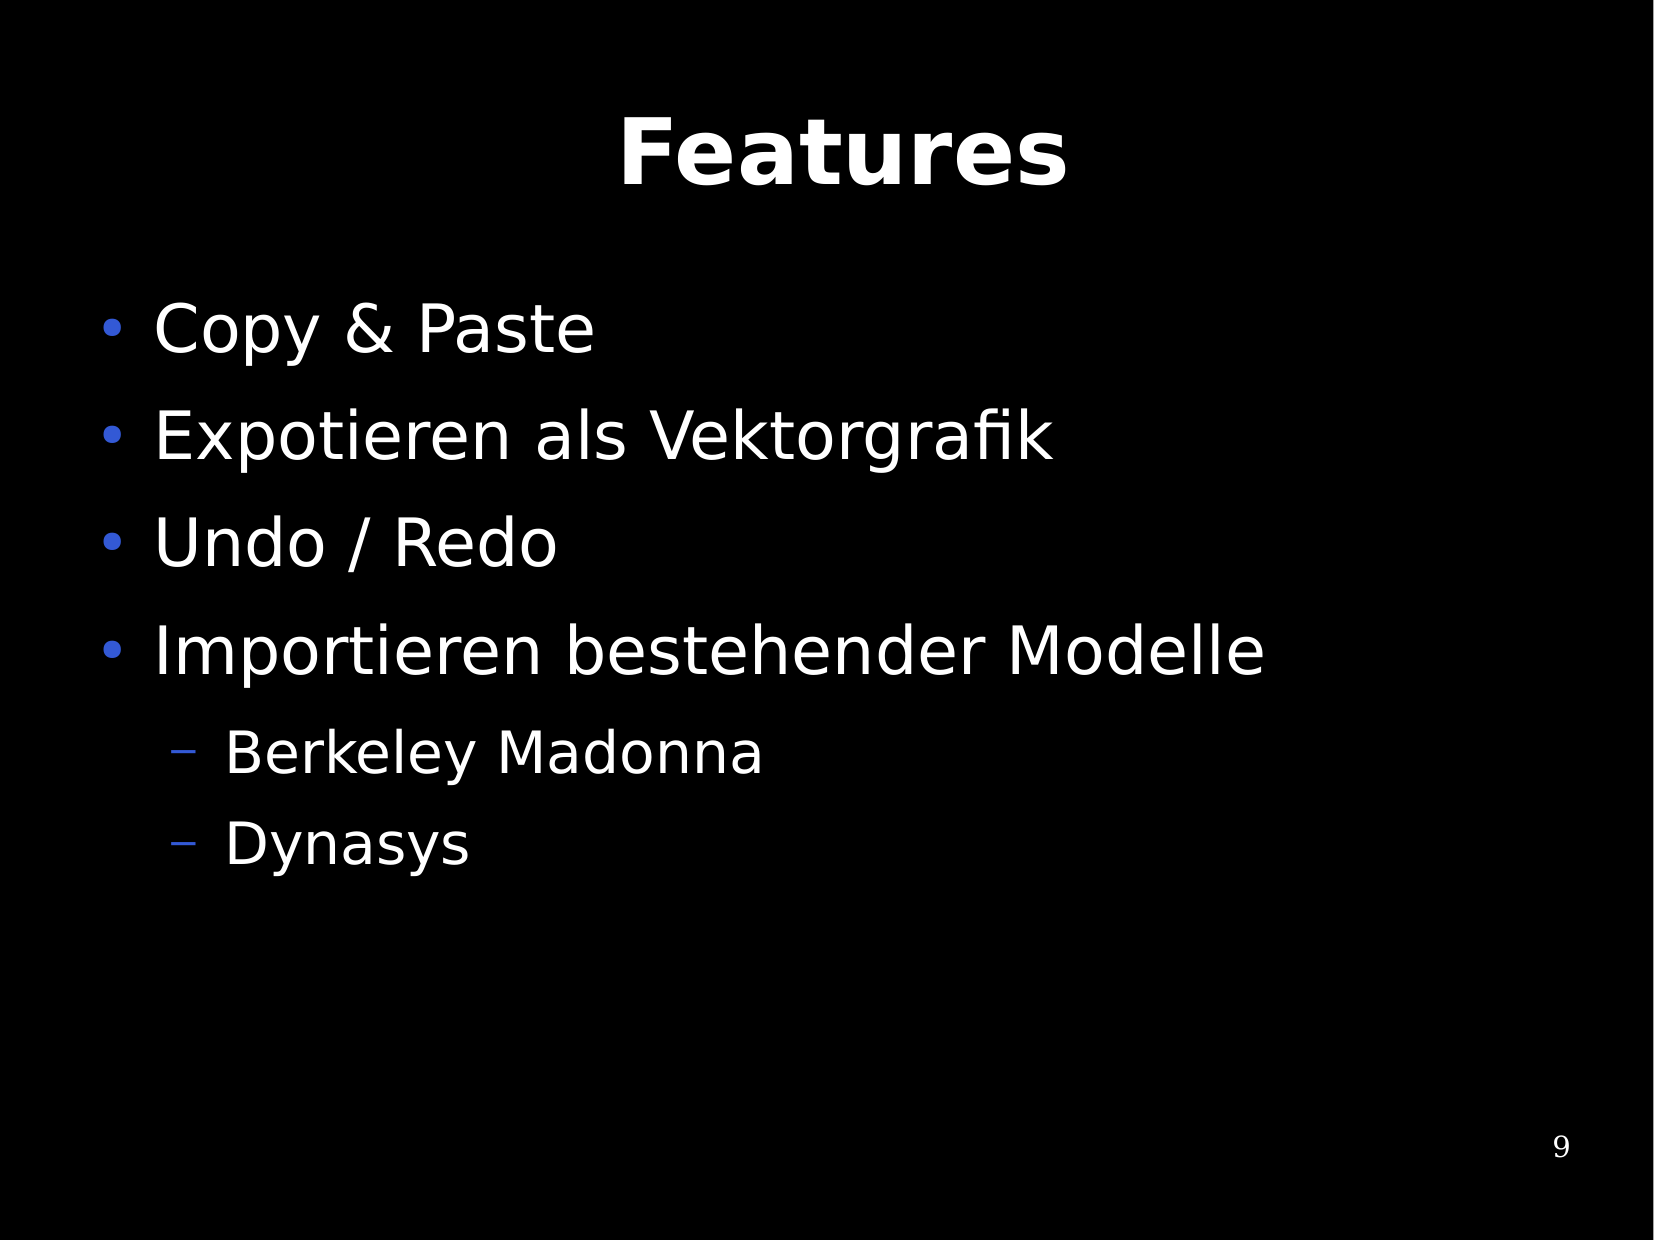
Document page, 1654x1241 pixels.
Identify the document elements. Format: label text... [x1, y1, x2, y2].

list Copy & Paste Expotieren als Vektorgrafik Undo / Redo Importieren bestehender Modelle Berkeley Madonna Dynasys [82, 290, 1538, 1010]
title Features [82, 49, 1571, 257]
